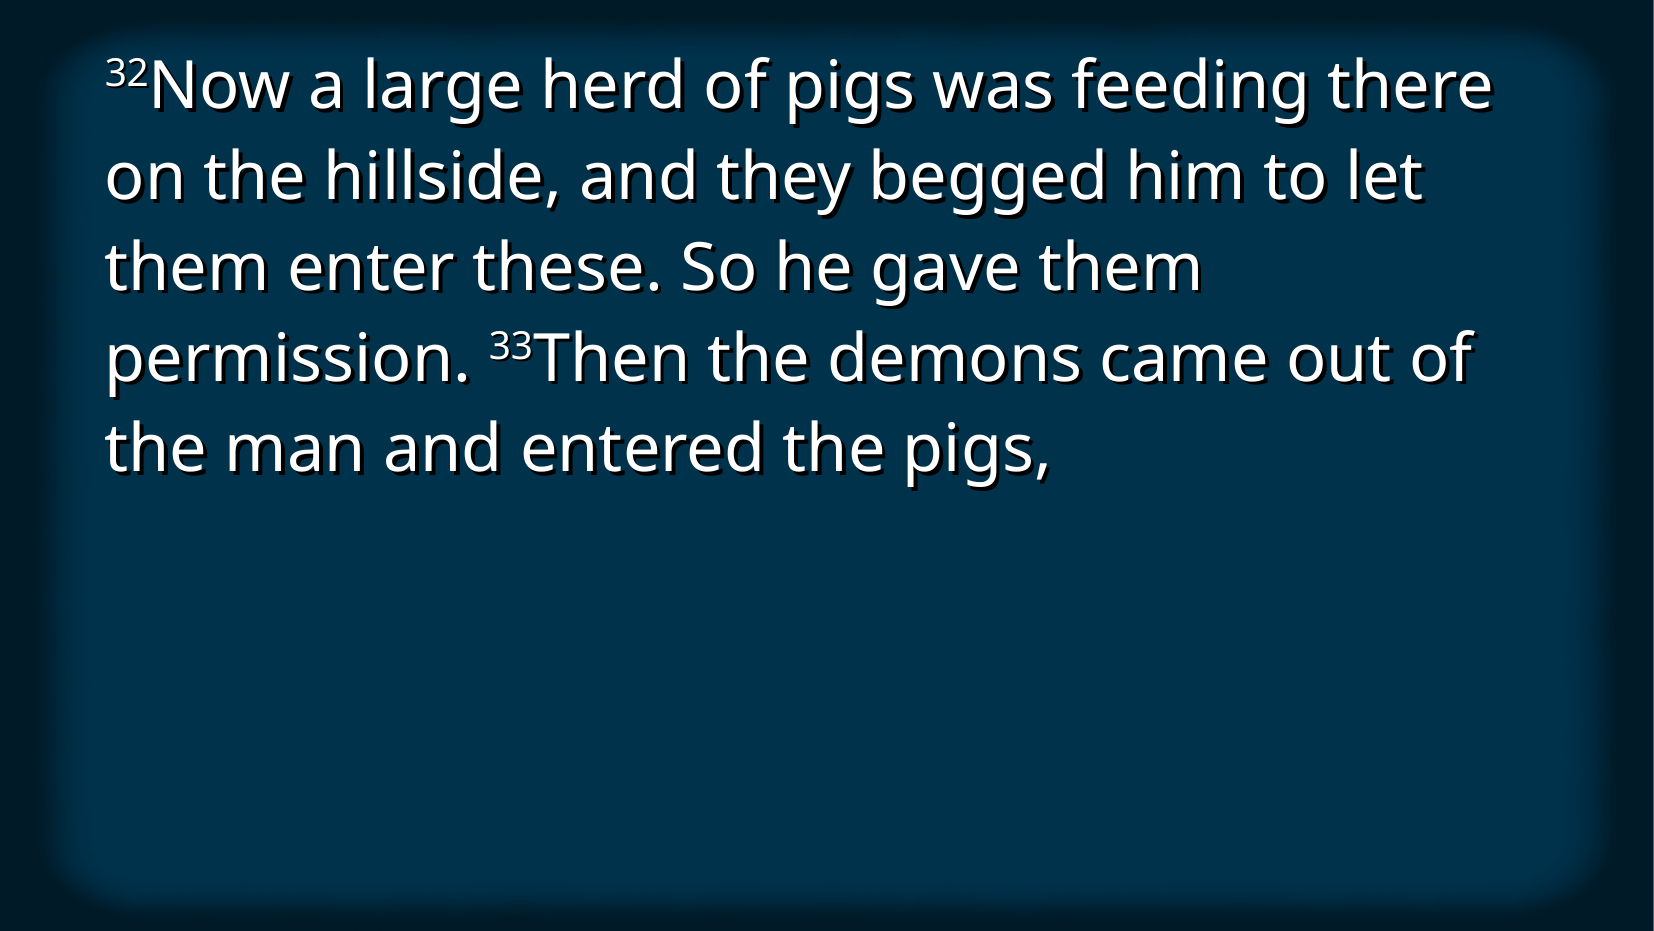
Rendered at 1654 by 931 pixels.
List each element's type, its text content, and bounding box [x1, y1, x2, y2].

picture [0, 0, 1654, 931]
text_box 32Now a large herd of pigs was feeding there on the hillside, and they begged him to let them enter these. So he gave them permission. 33Then the demons came out of the man and entered the pigs, [90, 30, 1561, 489]
